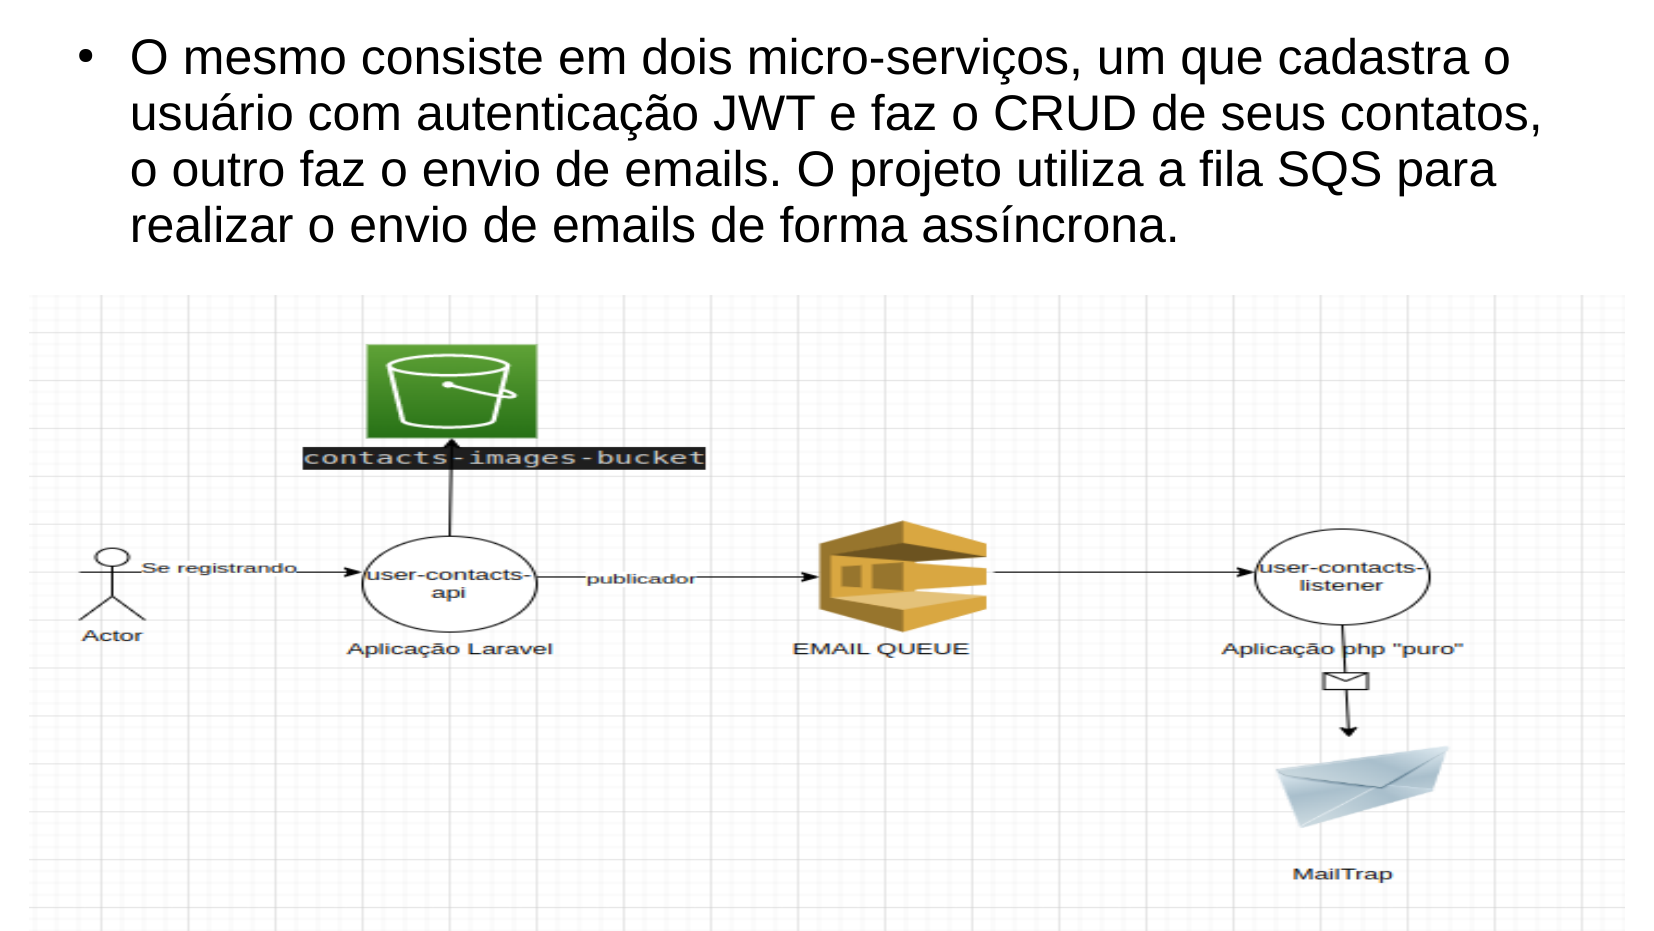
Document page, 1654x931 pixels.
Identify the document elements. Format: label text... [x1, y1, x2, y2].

picture [29, 295, 1625, 931]
list O mesmo consiste em dois micro-serviços, um que cadastra o usuário com autenticação JWT e faz o CRUD de seus contatos, o outro faz o envio de emails. O projeto utiliza a fila SQS para realizar o envio de emails de forma assíncrona. [59, 29, 1565, 295]
